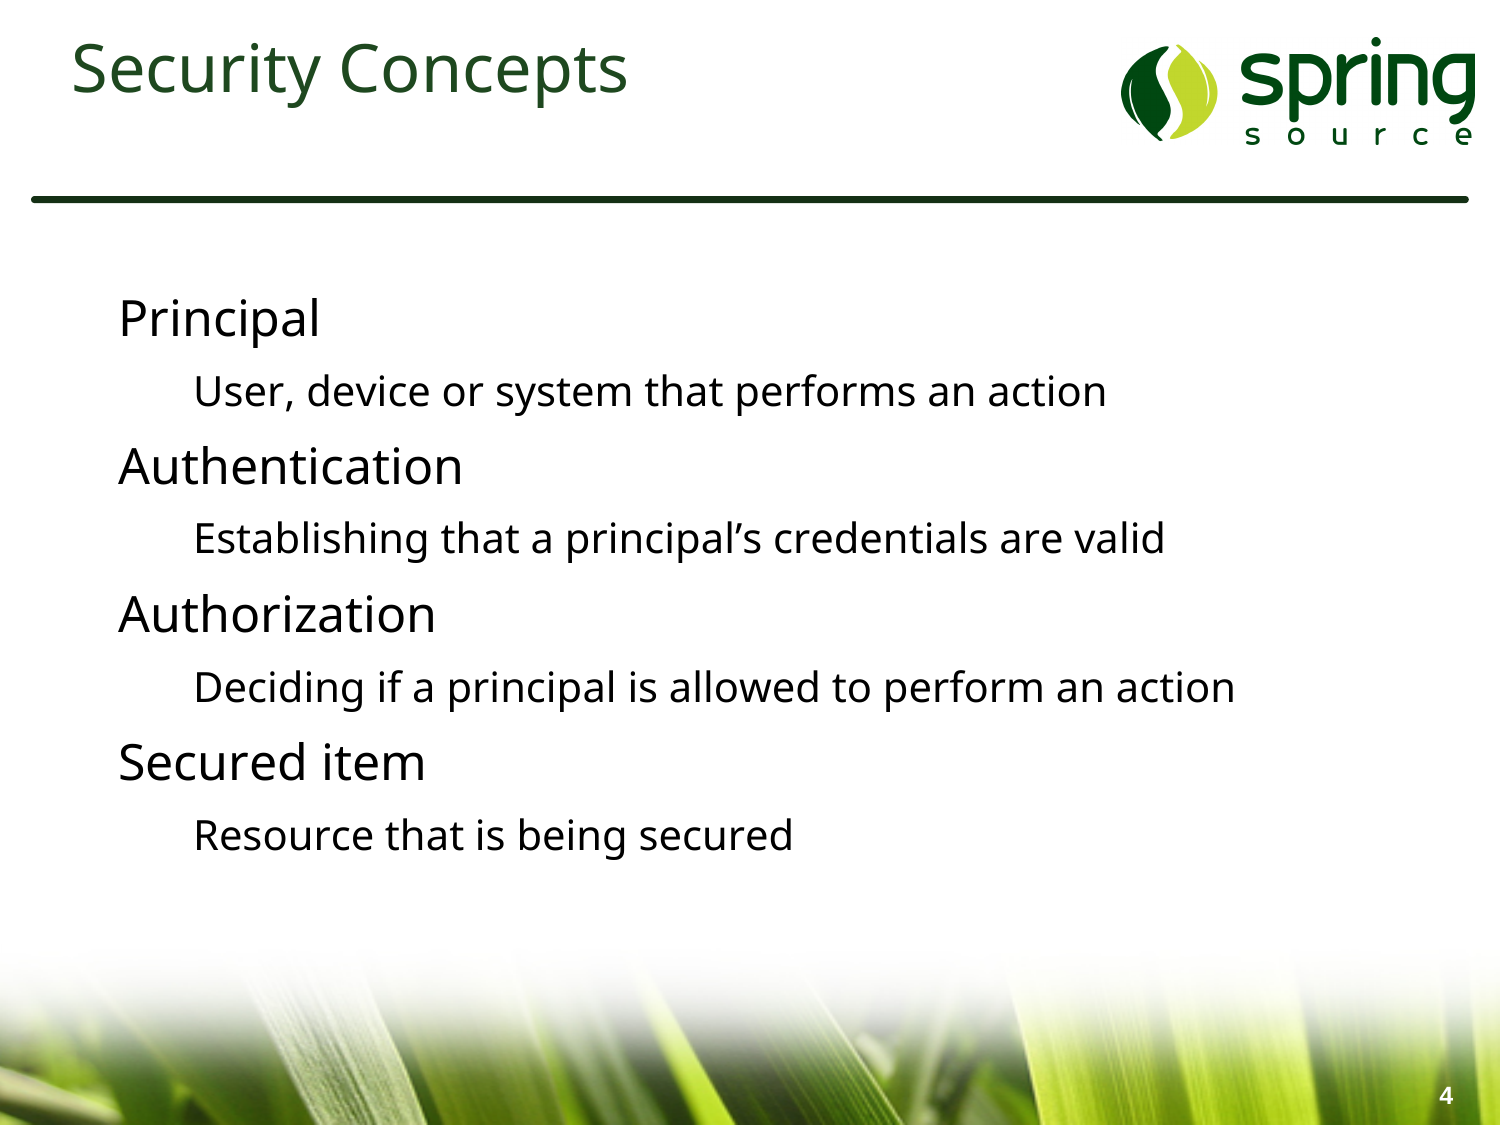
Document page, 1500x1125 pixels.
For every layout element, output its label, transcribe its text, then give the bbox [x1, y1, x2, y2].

title Security Concepts [56, 13, 1089, 176]
picture [1121, 37, 1475, 145]
picture [0, 944, 1500, 1125]
list Principal User, device or system that performs an action Authentication Establishing that a principal’s credentials are valid Authorization Deciding if a principal is allowed to perform an action Secured item Resource that is being secured [103, 275, 1394, 938]
